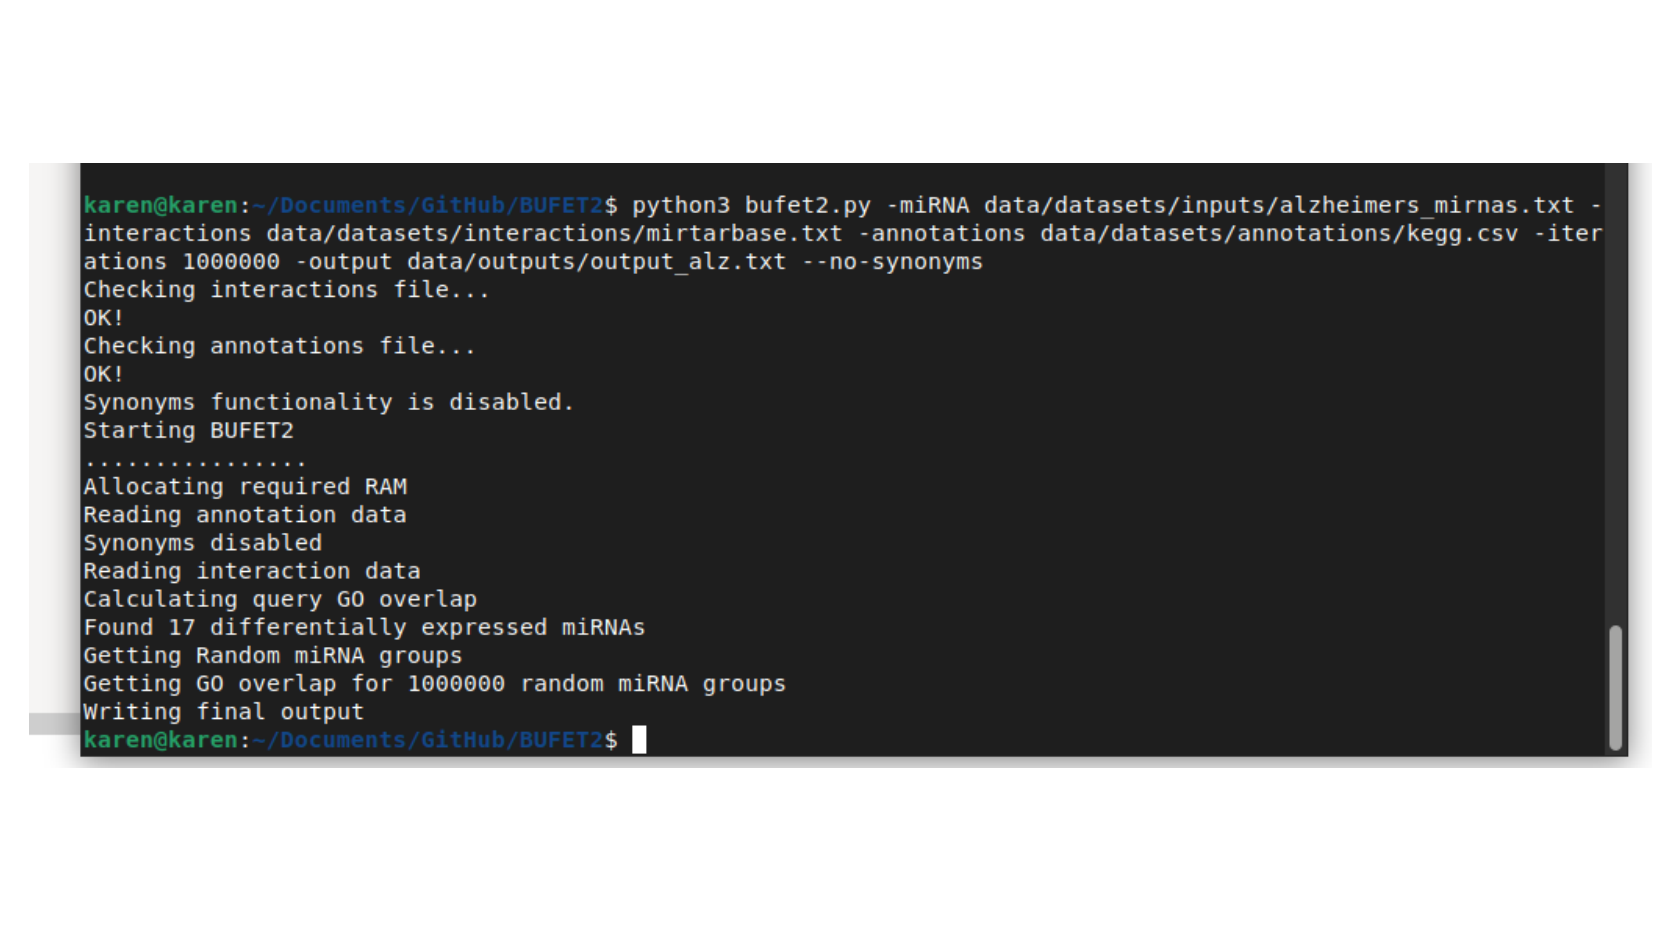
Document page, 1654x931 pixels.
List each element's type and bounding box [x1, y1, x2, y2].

picture [29, 163, 1652, 768]
